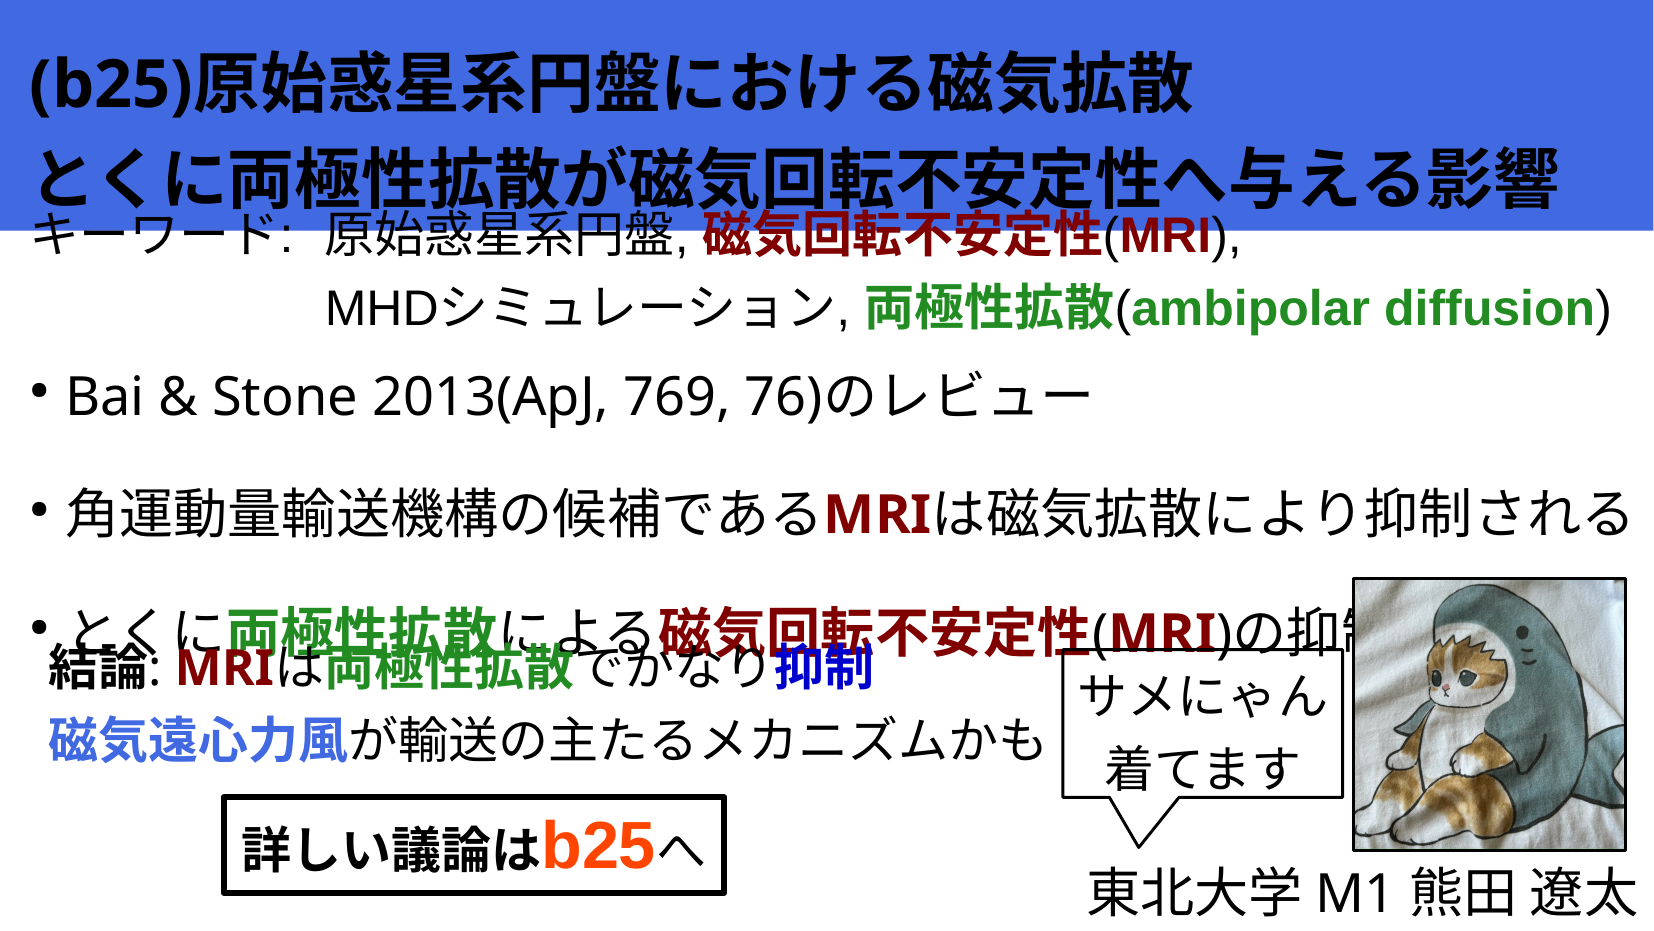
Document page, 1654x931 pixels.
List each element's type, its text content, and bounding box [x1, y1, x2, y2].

text_box 結論: MRIは両極性拡散でかなり抑制 磁気遠心力風が輸送の主たるメカニズムかも [33, 620, 1041, 735]
text_box (b25)原始惑星系円盤における磁気拡散 とくに両極性拡散が磁気回転不安定性へ与える影響 [0, 0, 1654, 178]
text_box サメにゃん 着てます [1065, 661, 1341, 798]
picture [1355, 579, 1625, 849]
text_box 詳しい議論はb25へ [223, 797, 725, 893]
text_box キーワード: 原始惑星系円盤, 磁気回転不安定性(MRI), MHDシミュレーション, 両極性拡散(ambipolar diffusion) [0, 177, 1628, 315]
text_box 東北大学 M1 熊田 遼太 [472, 848, 1654, 931]
text_box Bai & Stone 2013(ApJ, 769, 76)のレビュー 角運動量輸送機構の候補であるMRIは磁気拡散により抑制される とくに両極性拡散による磁気回転不安定性(MRI)の抑制を調べた [0, 295, 1645, 565]
